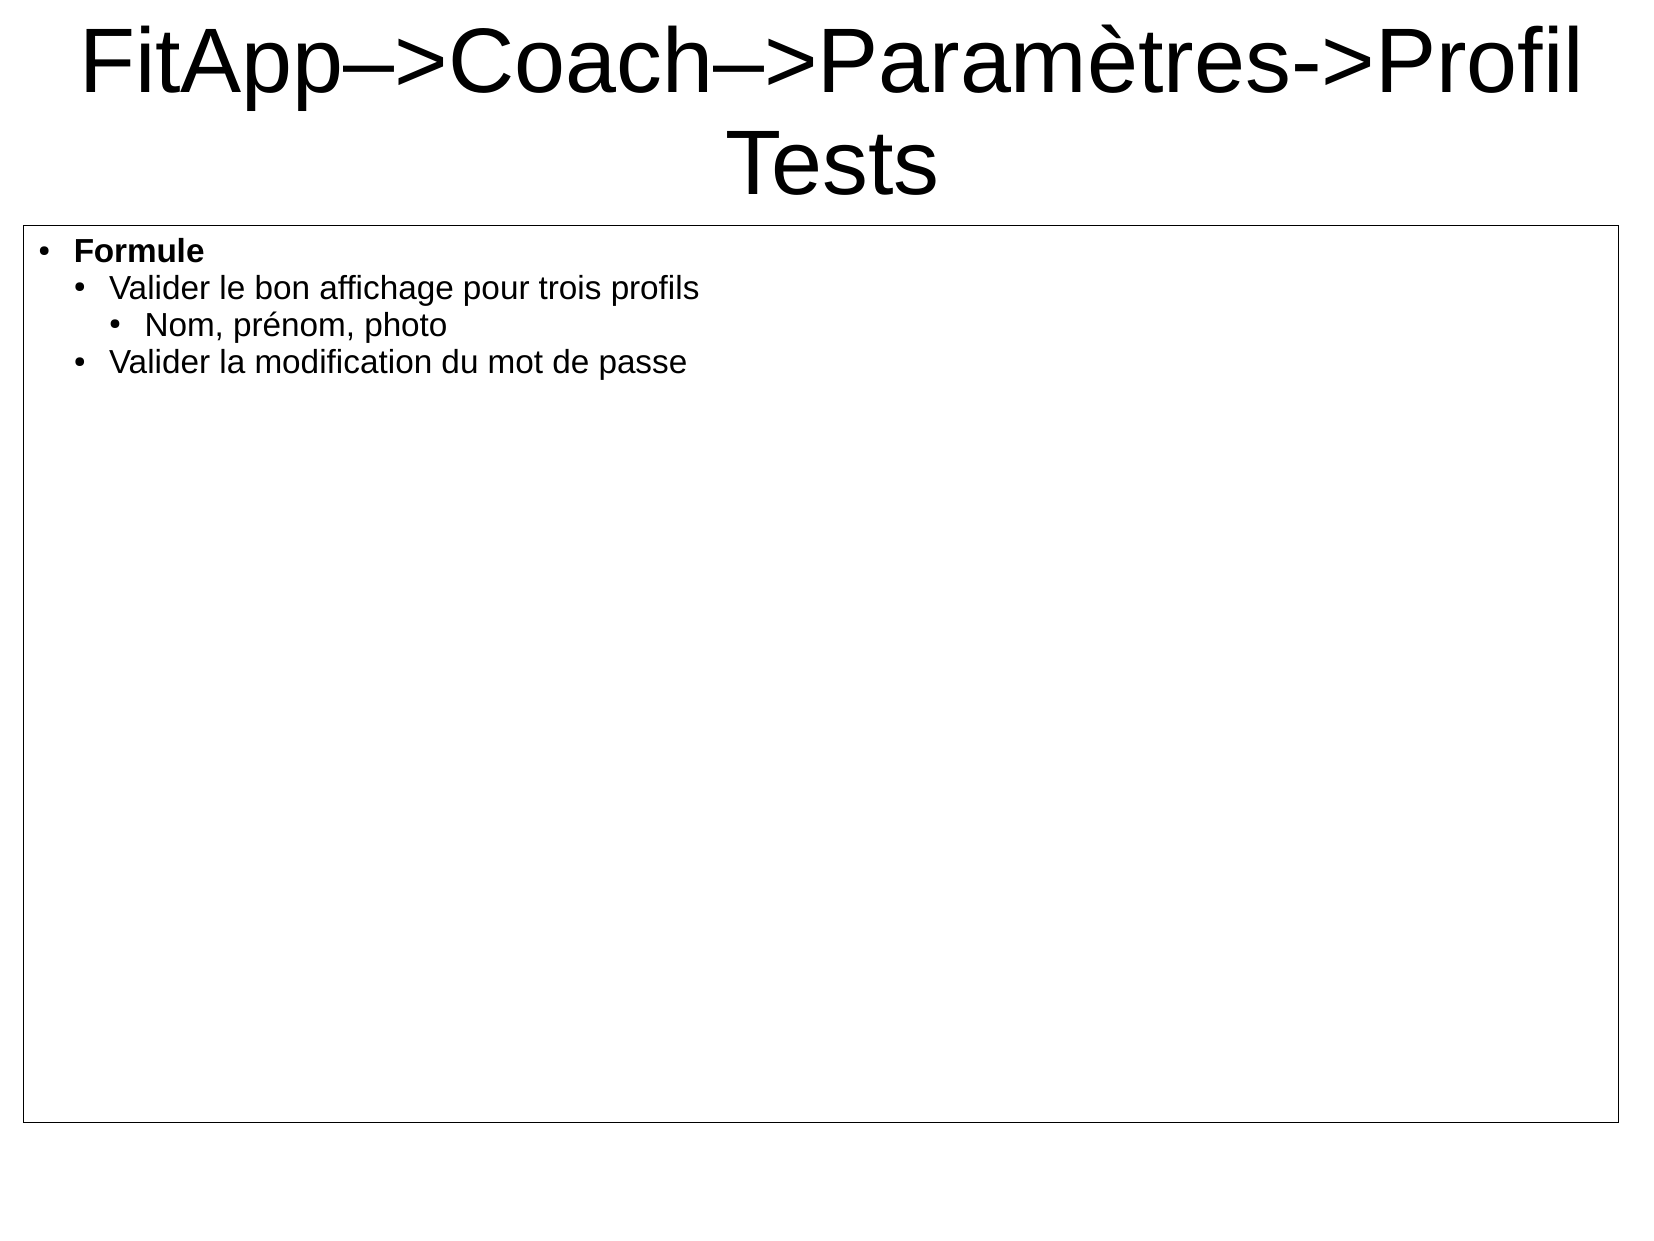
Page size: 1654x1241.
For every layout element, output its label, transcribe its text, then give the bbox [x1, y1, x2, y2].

title FitApp–>Coach–>Paramètres->Profil Tests [35, 0, 1630, 266]
text_box Formule Valider le bon affichage pour trois profils Nom, prénom, photo Valider la modification du mot de passe [23, 225, 1619, 1123]
